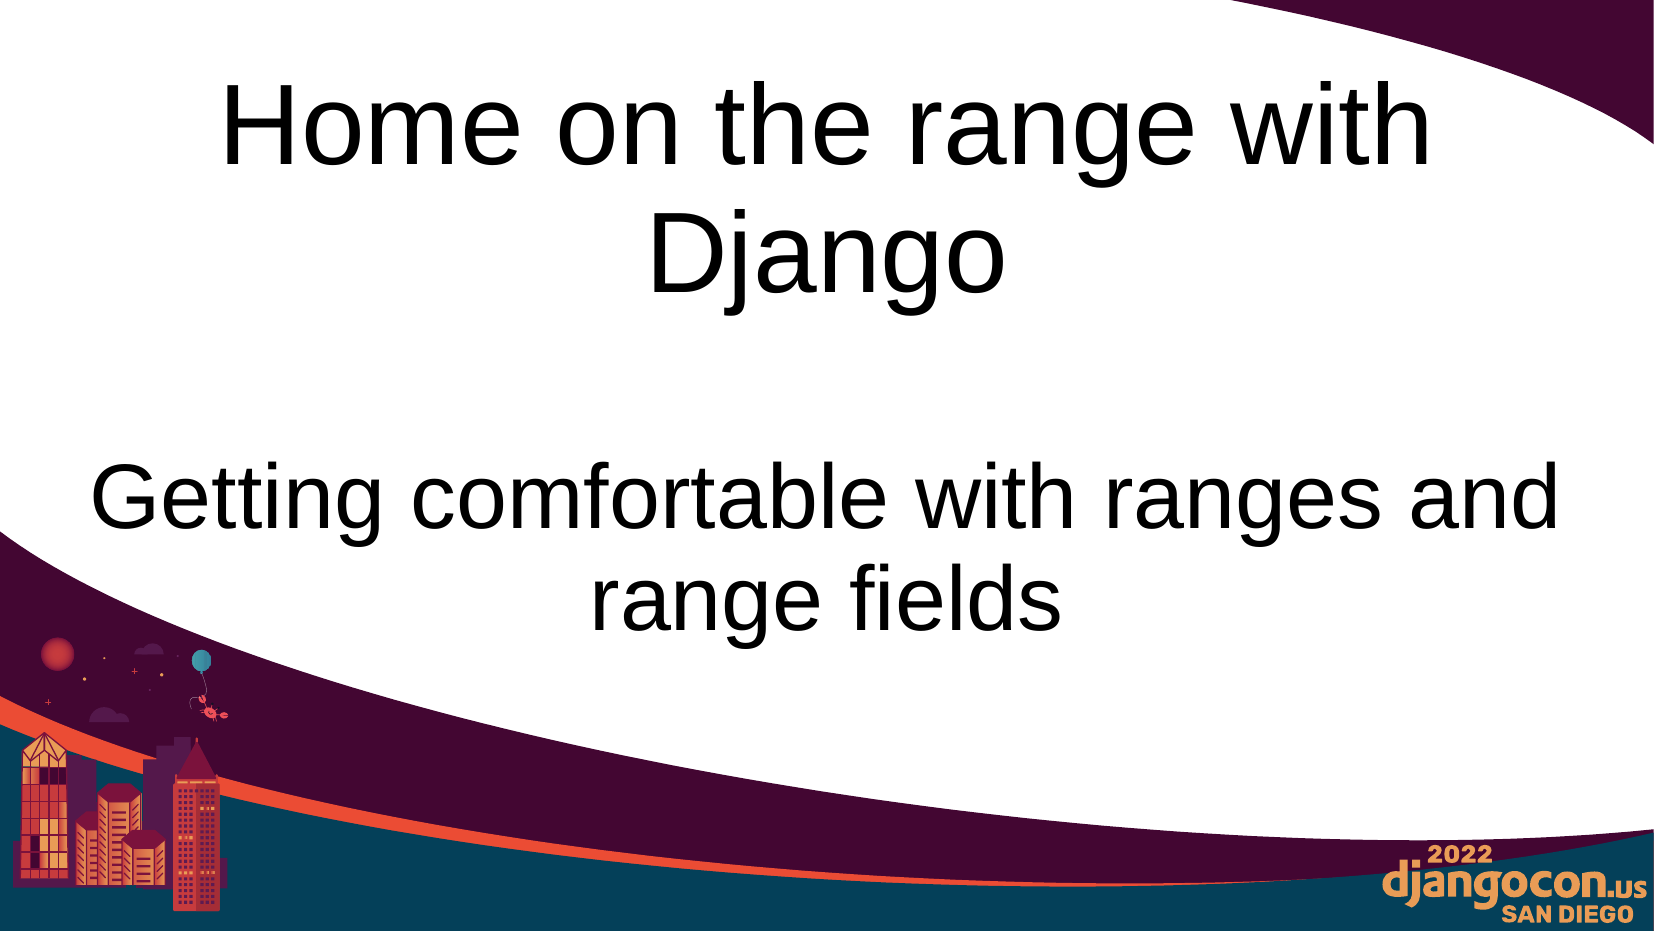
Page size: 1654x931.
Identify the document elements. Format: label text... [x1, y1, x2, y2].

text_box Home on the range with Django Getting comfortable with ranges and range fields [82, 0, 1571, 716]
